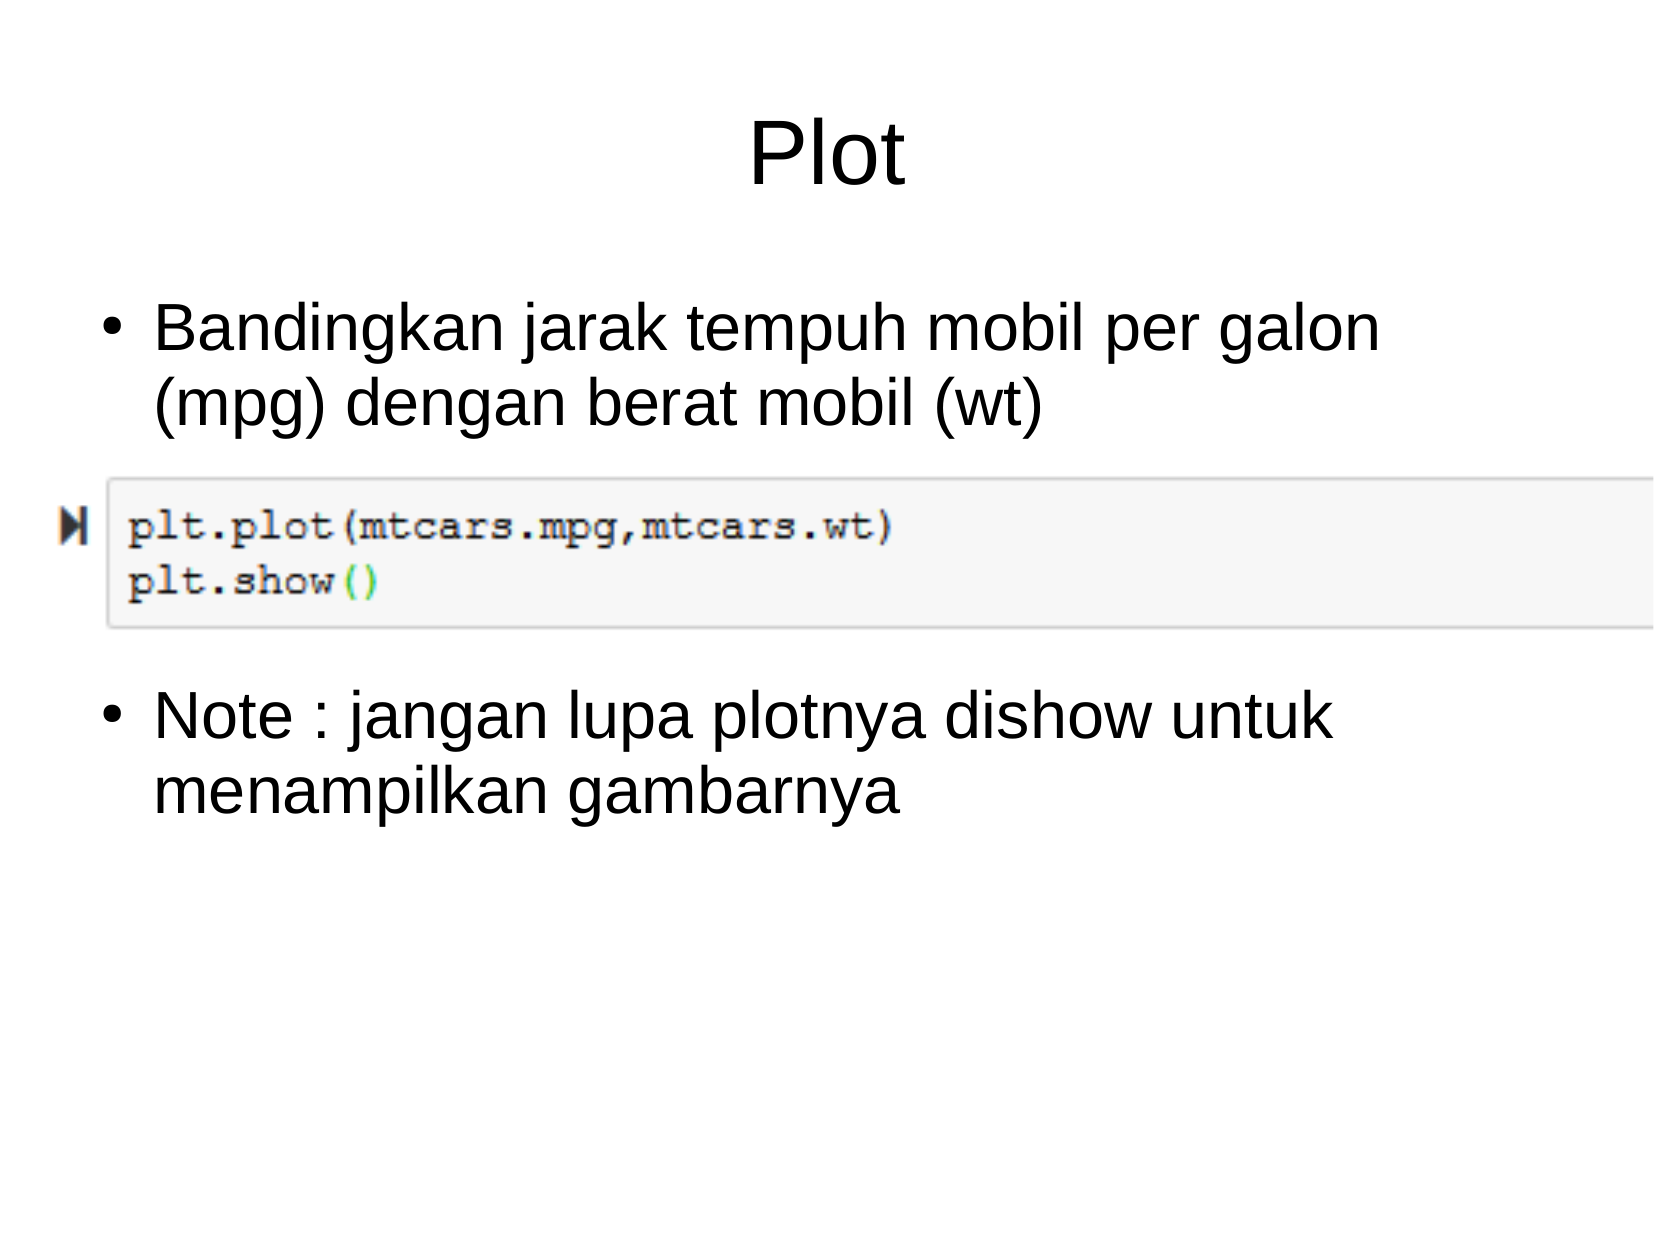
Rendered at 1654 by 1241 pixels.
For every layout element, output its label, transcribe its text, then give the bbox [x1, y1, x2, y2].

list Bandingkan jarak tempuh mobil per galon (mpg) dengan berat mobil (wt) Note : jangan lupa plotnya dishow untuk menampilkan gambarnya [82, 290, 1571, 449]
picture [27, 449, 1654, 669]
title Plot [82, 49, 1571, 257]
list Bandingkan jarak tempuh mobil per galon (mpg) dengan berat mobil (wt) Note : jangan lupa plotnya dishow untuk menampilkan gambarnya [82, 669, 1571, 1010]
